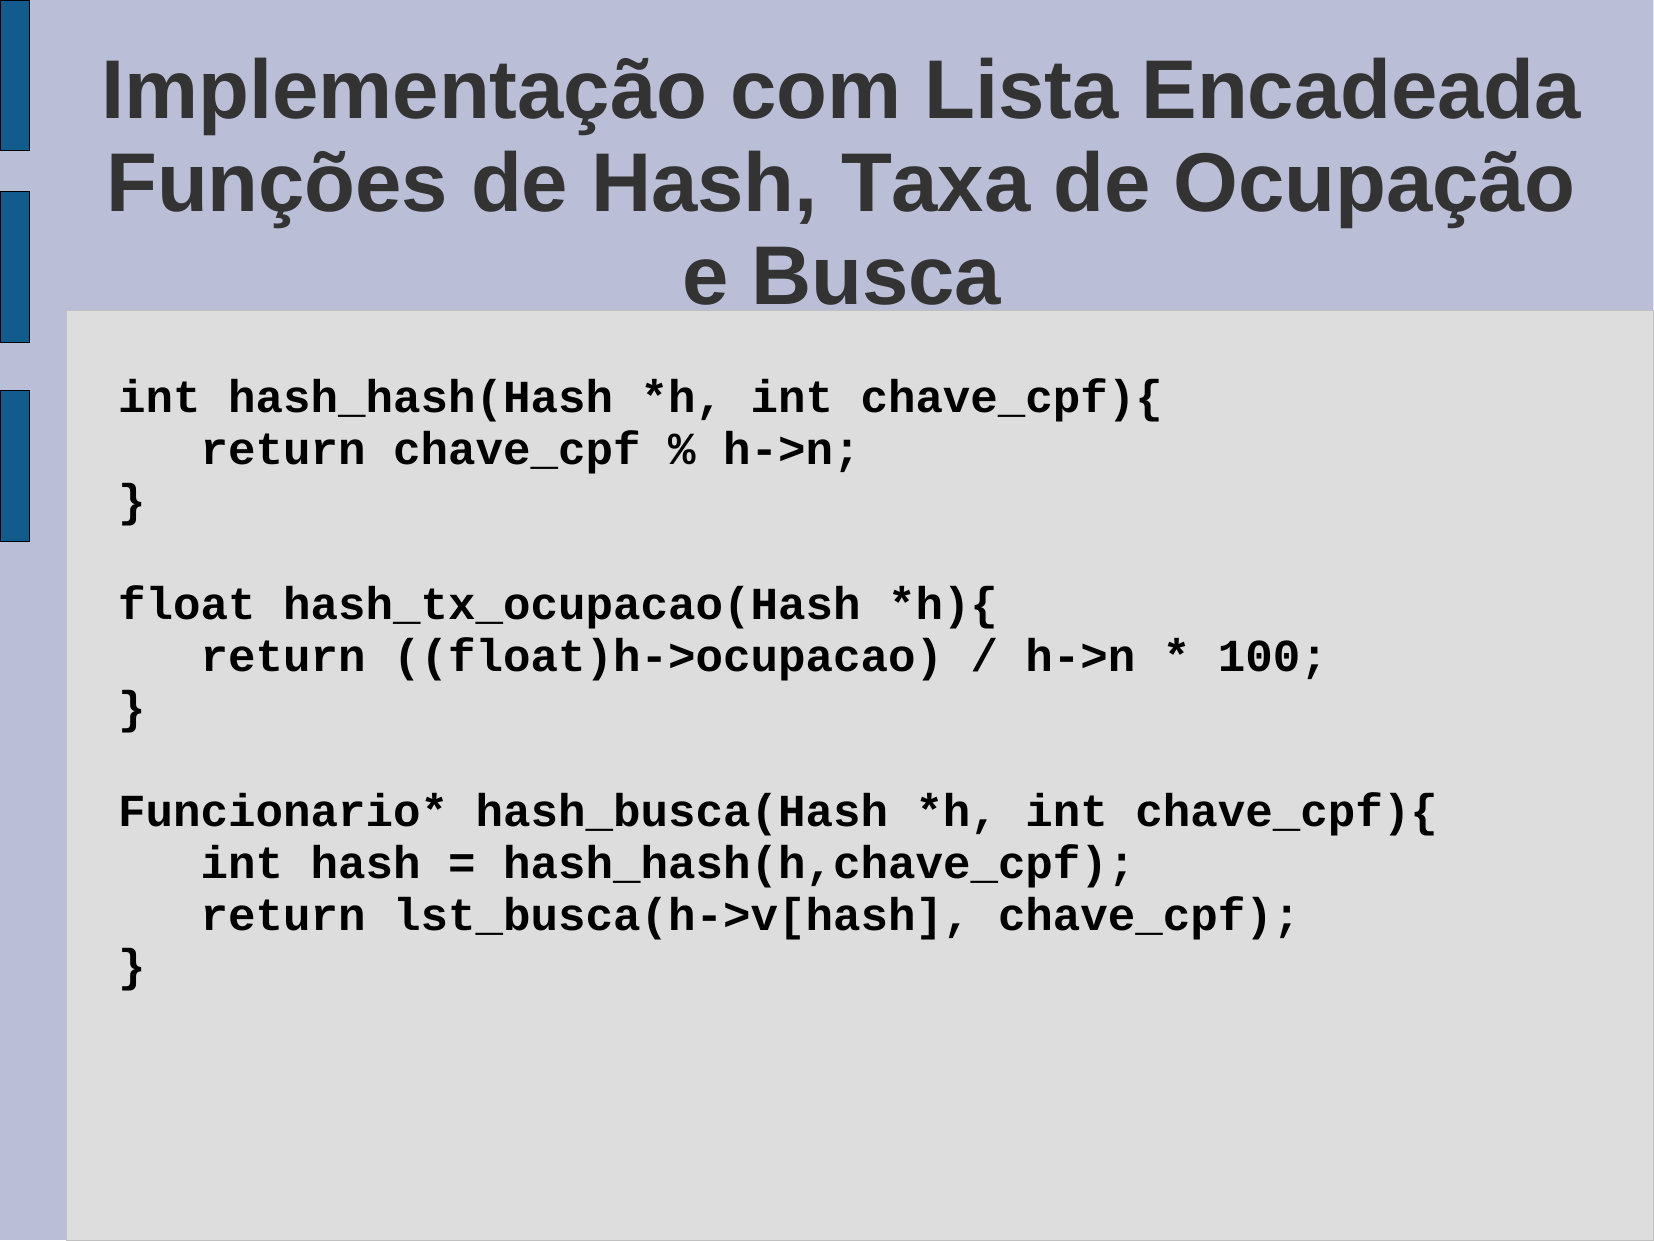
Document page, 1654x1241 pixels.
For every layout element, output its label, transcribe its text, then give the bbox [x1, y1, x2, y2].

title Implementação com Lista Encadeada Funções de Hash, Taxa de Ocupação e Busca [88, 43, 1595, 323]
list int hash_hash(Hash *h, int chave_cpf){ return chave_cpf % h->n; } float hash_tx_ocupacao(Hash *h){ return ((float)h->ocupacao) / h->n * 100; } Funcionario* hash_busca(Hash *h, int chave_cpf){ int hash = hash_hash(h,chave_cpf); return lst_busca(h->v[hash], chave_cpf); } [118, 323, 1531, 1102]
